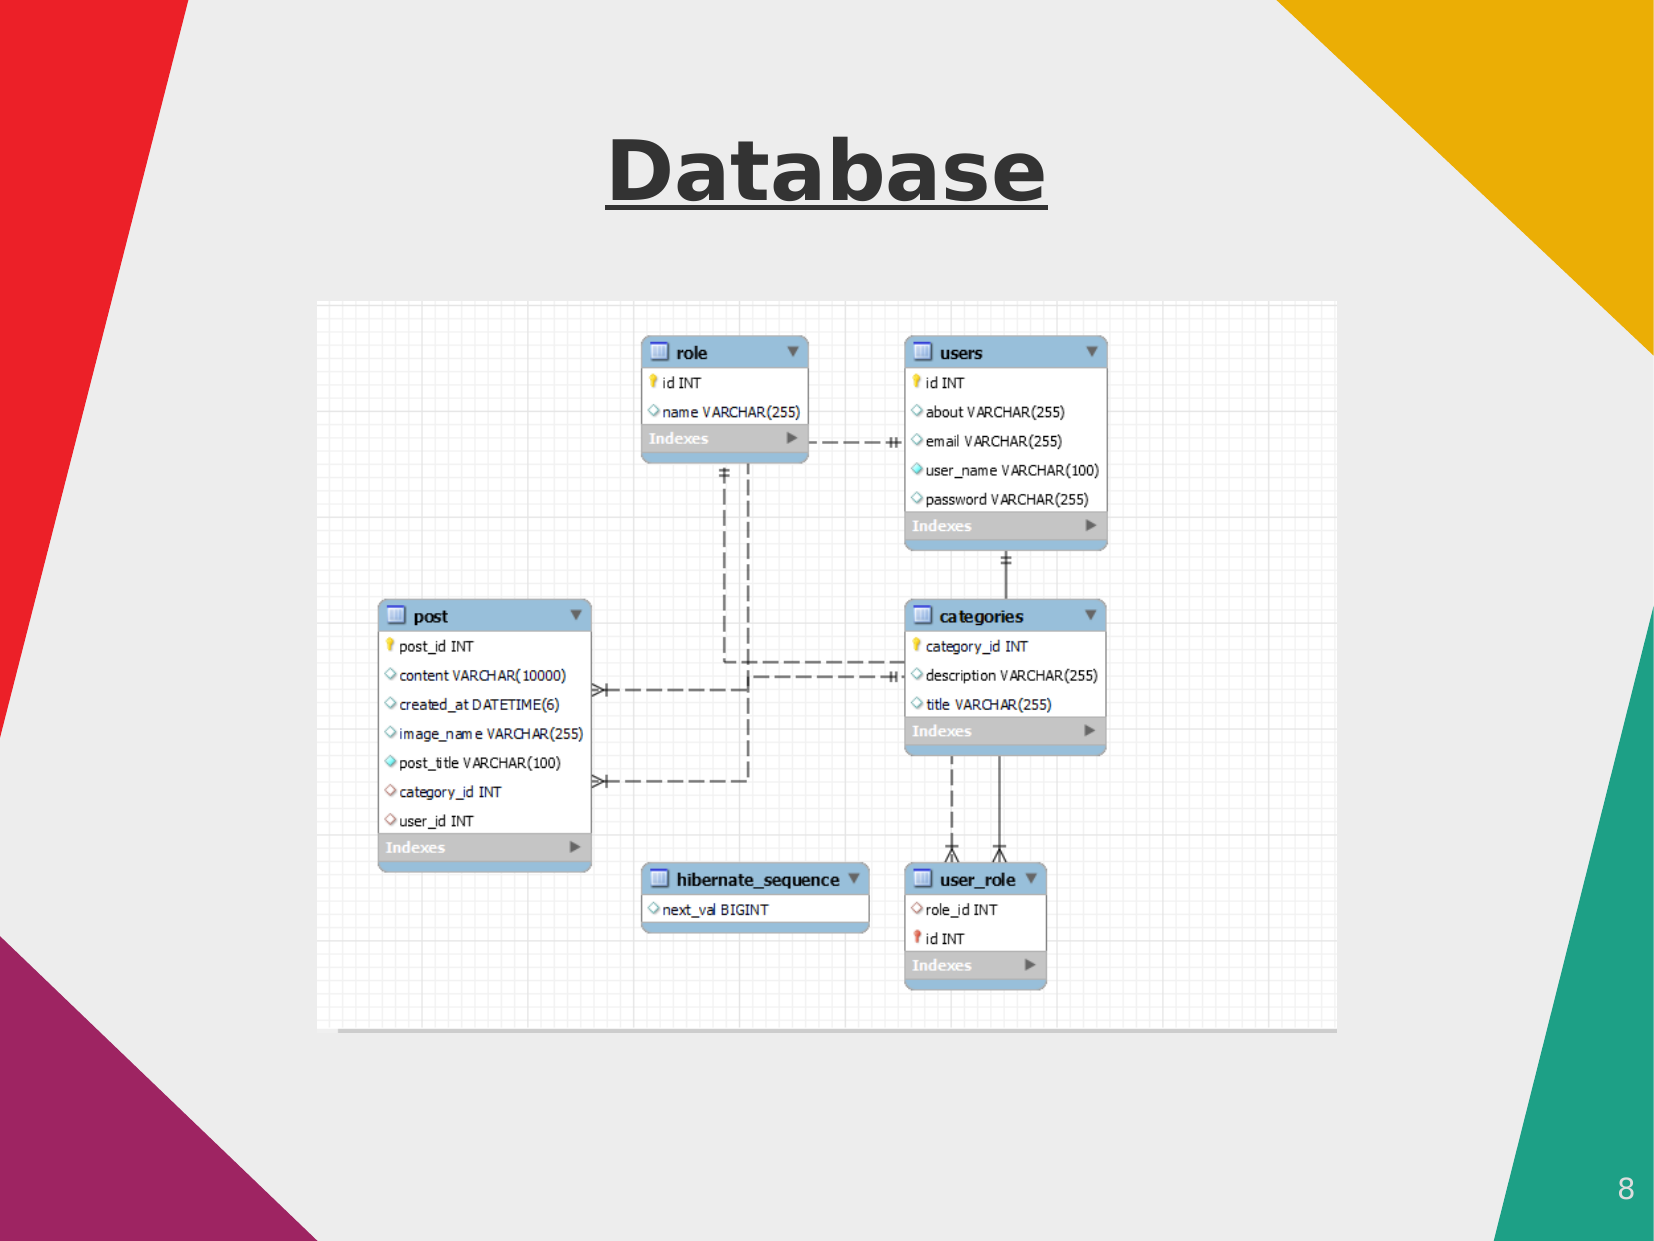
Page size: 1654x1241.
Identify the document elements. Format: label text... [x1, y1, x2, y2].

title Database [114, 73, 1539, 271]
picture [317, 301, 1337, 1033]
